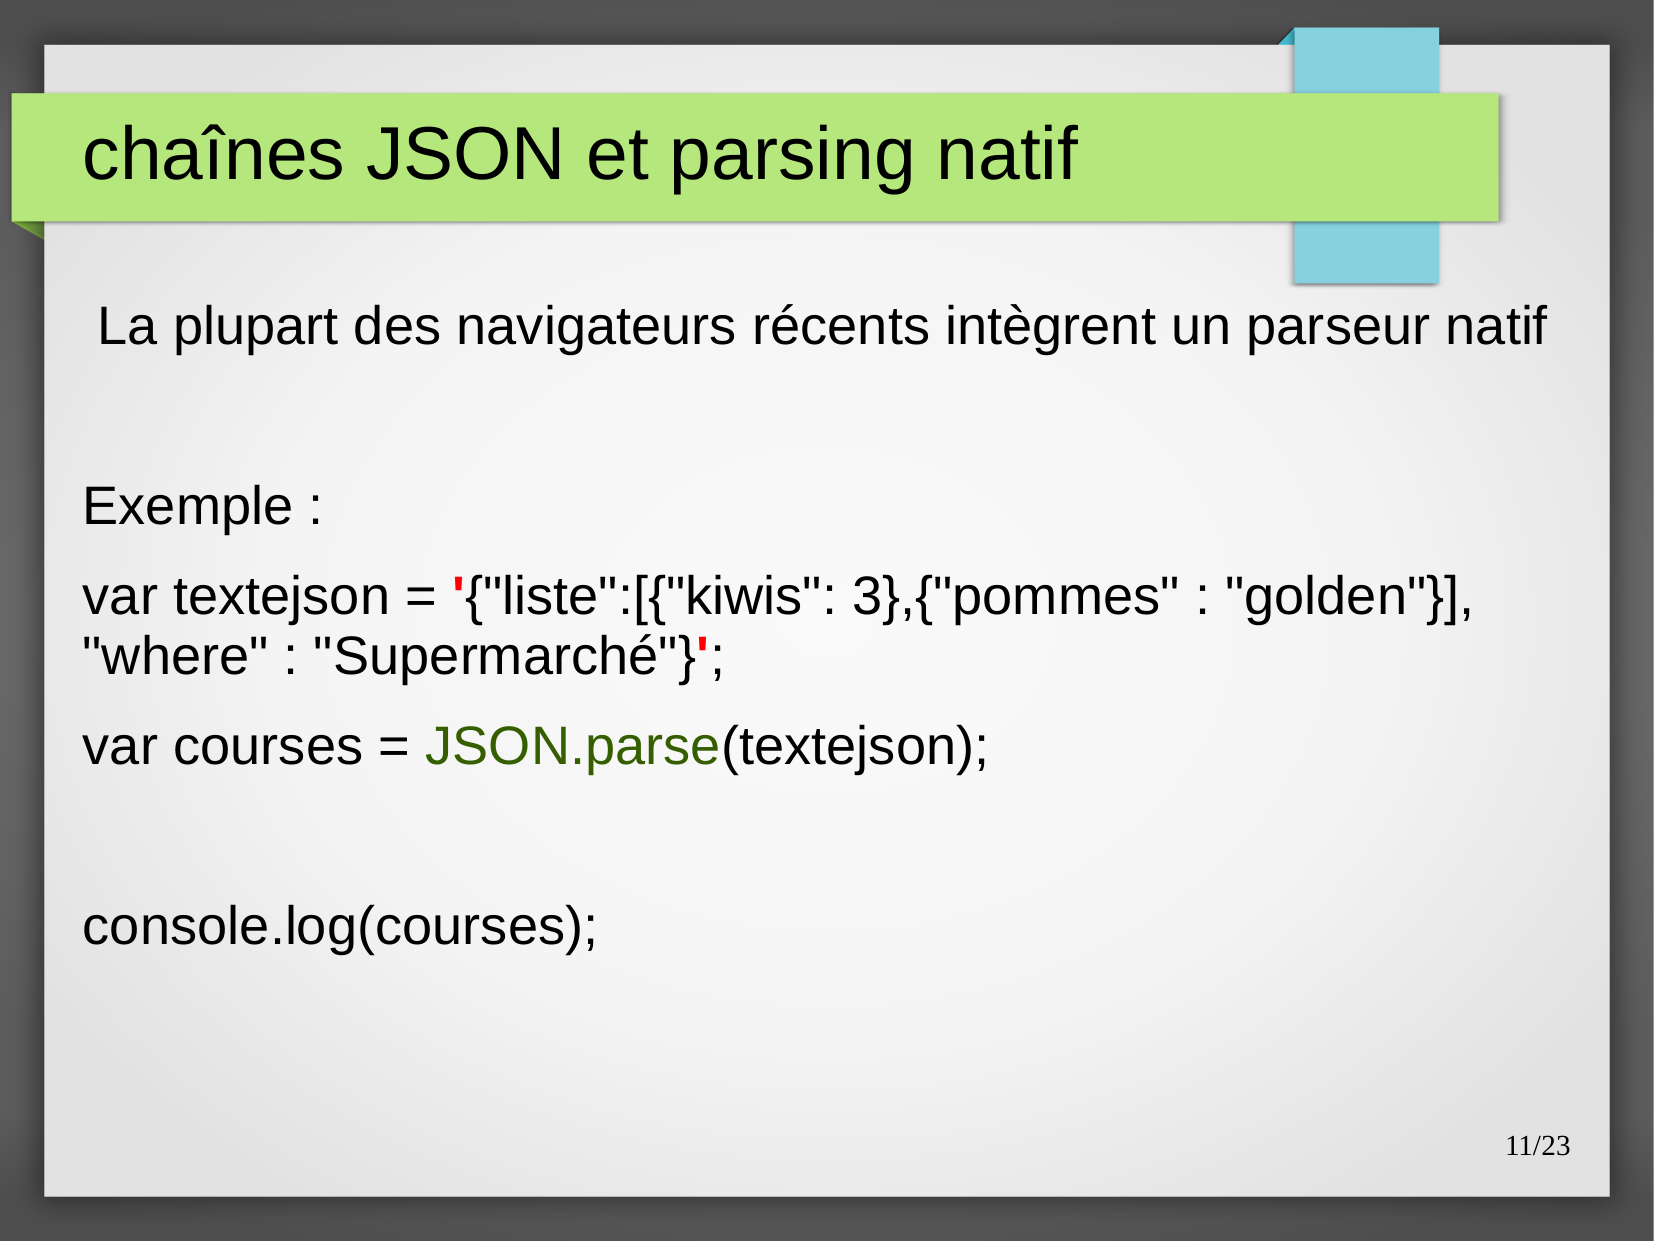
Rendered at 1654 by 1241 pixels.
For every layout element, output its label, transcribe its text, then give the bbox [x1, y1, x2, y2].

picture [0, 0, 1654, 1241]
title chaînes JSON et parsing natif [82, 94, 1264, 213]
list La plupart des navigateurs récents intègrent un parseur natif Exemple : var textejson = '{"liste":[{"kiwis": 3},{"pommes" : "golden"}], "where" : "Supermarché"}'; var courses = JSON.parse(textejson); console.log(courses); [82, 295, 1571, 1015]
